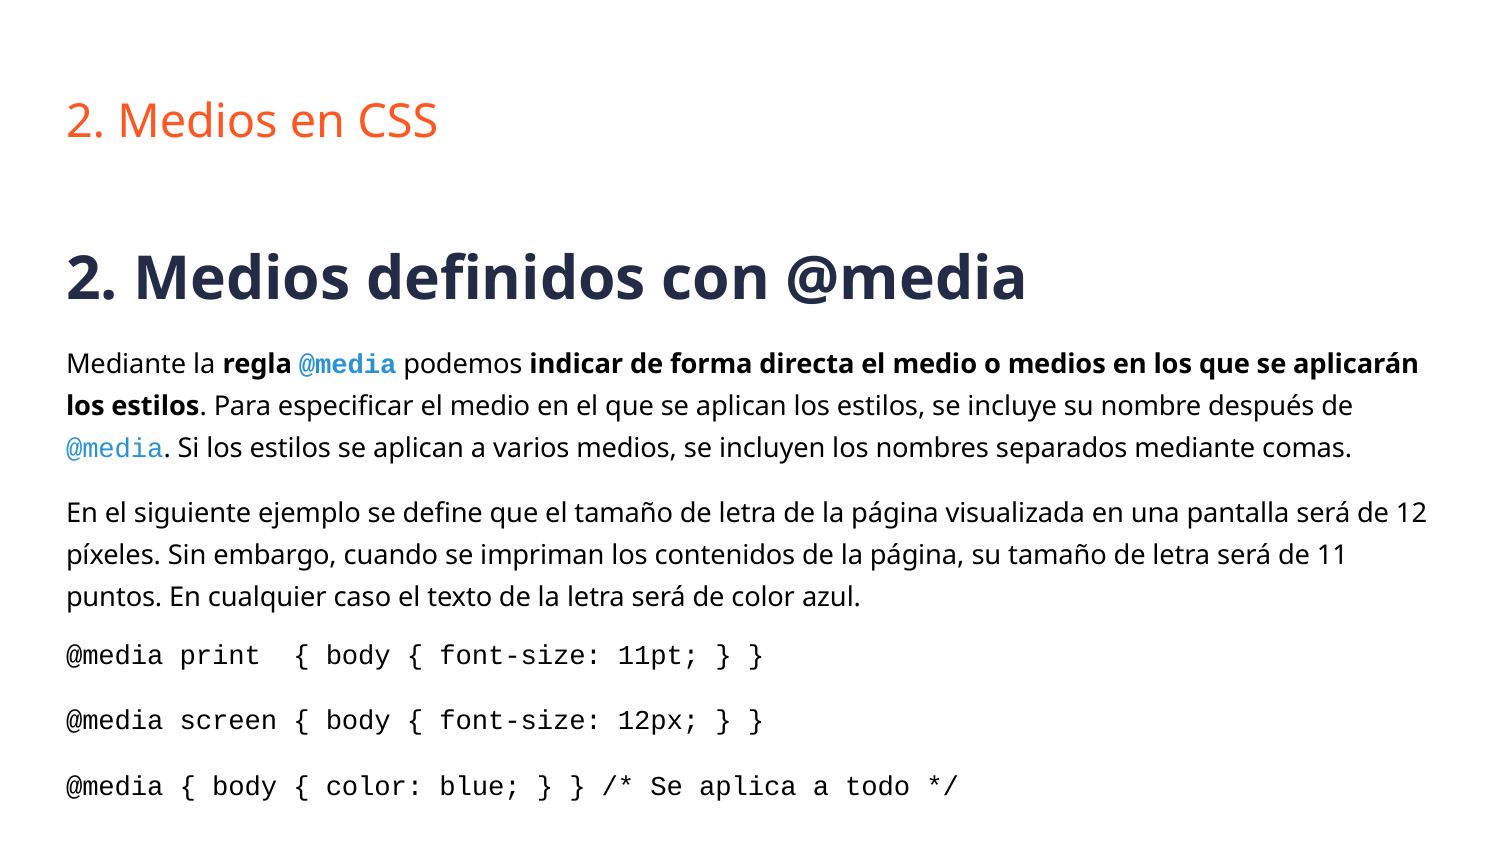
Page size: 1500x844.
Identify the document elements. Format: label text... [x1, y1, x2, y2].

title 2. Medios en CSS [51, 72, 1449, 167]
list 2. Medios definidos con @media Mediante la regla @media podemos indicar de forma directa el medio o medios en los que se aplicarán los estilos. Para especificar el medio en el que se aplican los estilos, se incluye su nombre después de @media. Si los estilos se aplican a varios medios, se incluyen los nombres separados mediante comas. En el siguiente ejemplo se define que el tamaño de letra de la página visualizada en una pantalla será de 12 píxeles. Sin embargo, cuando se impriman los contenidos de la página, su tamaño de letra será de 11 puntos. En cualquier caso el texto de la letra será de color azul. @media print { body { font-size: 11pt; } } @media screen { body { font-size: 12px; } } @media { body { color: blue; } } /* Se aplica a todo */ [51, 189, 1449, 832]
